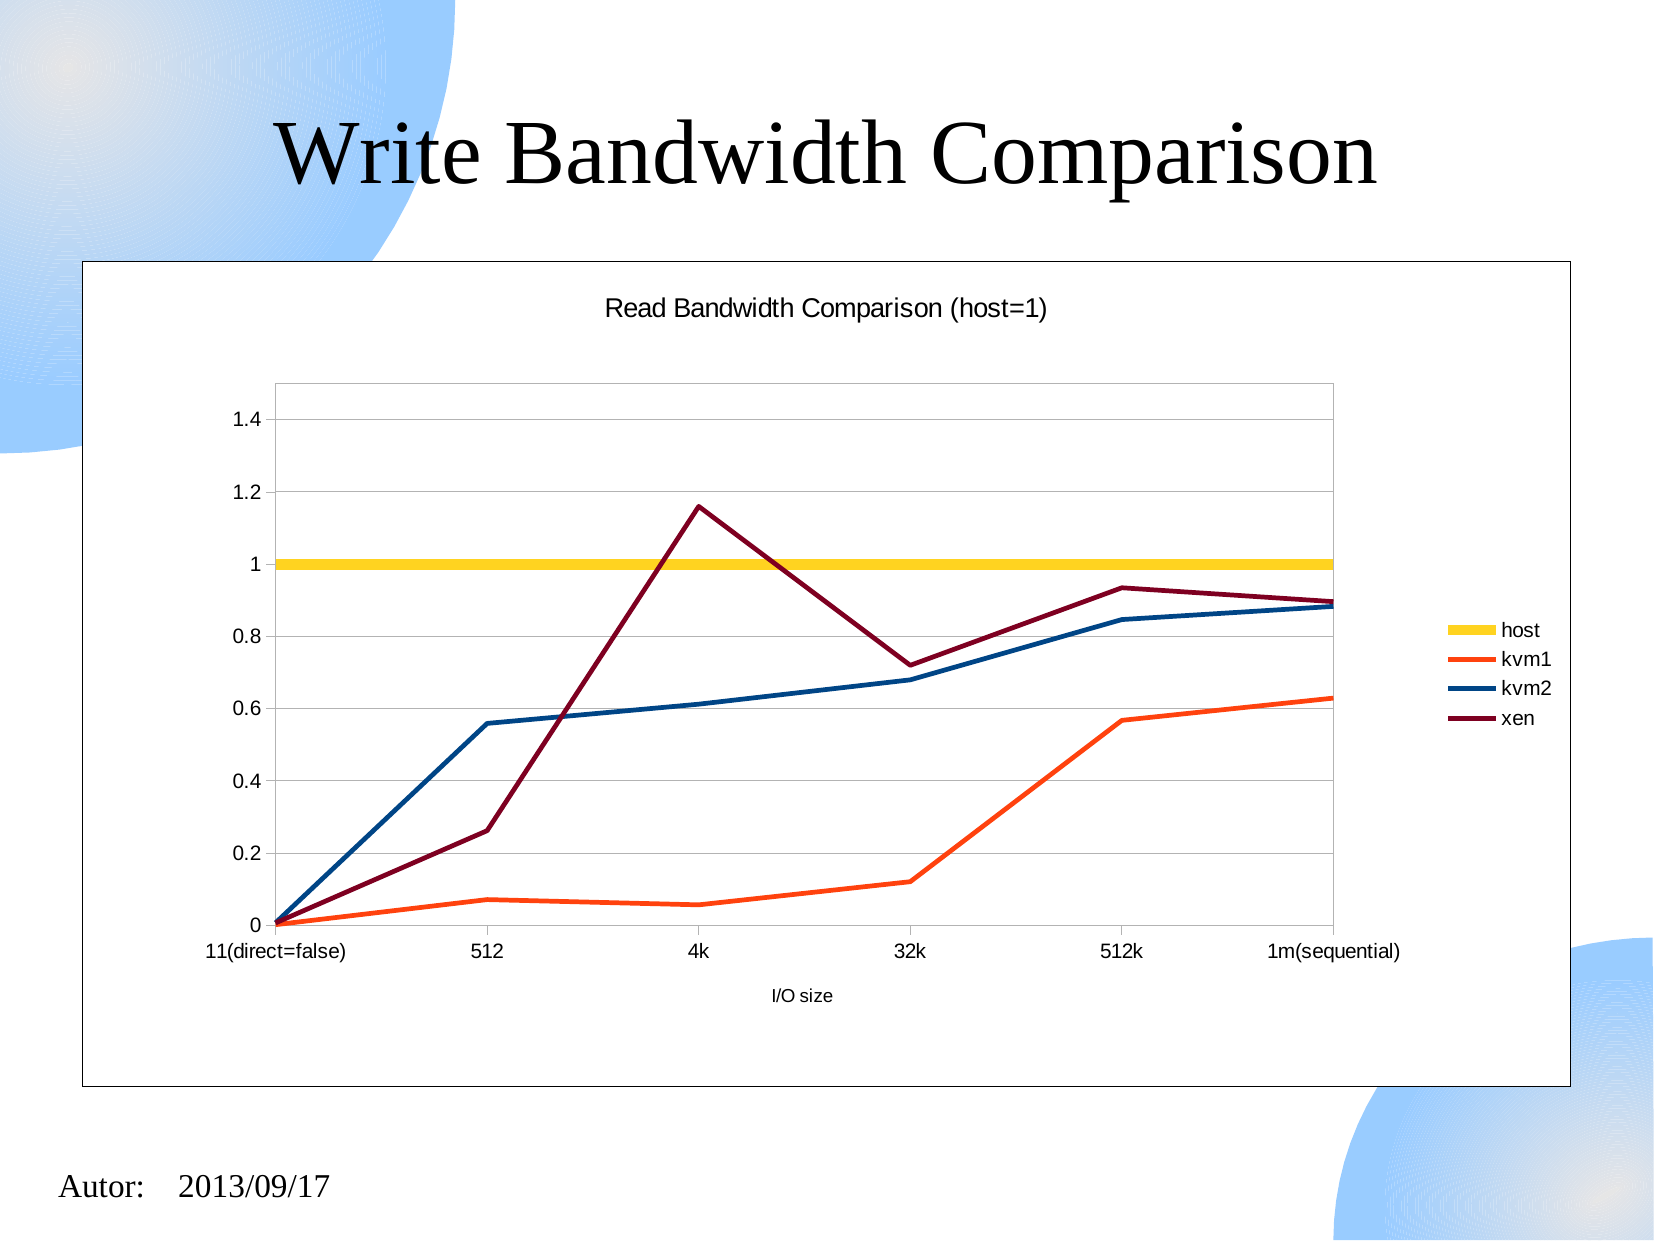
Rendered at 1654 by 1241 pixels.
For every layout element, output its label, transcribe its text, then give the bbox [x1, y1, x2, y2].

chart [82, 261, 1571, 1087]
title Write Bandwidth Comparison [82, 49, 1571, 257]
